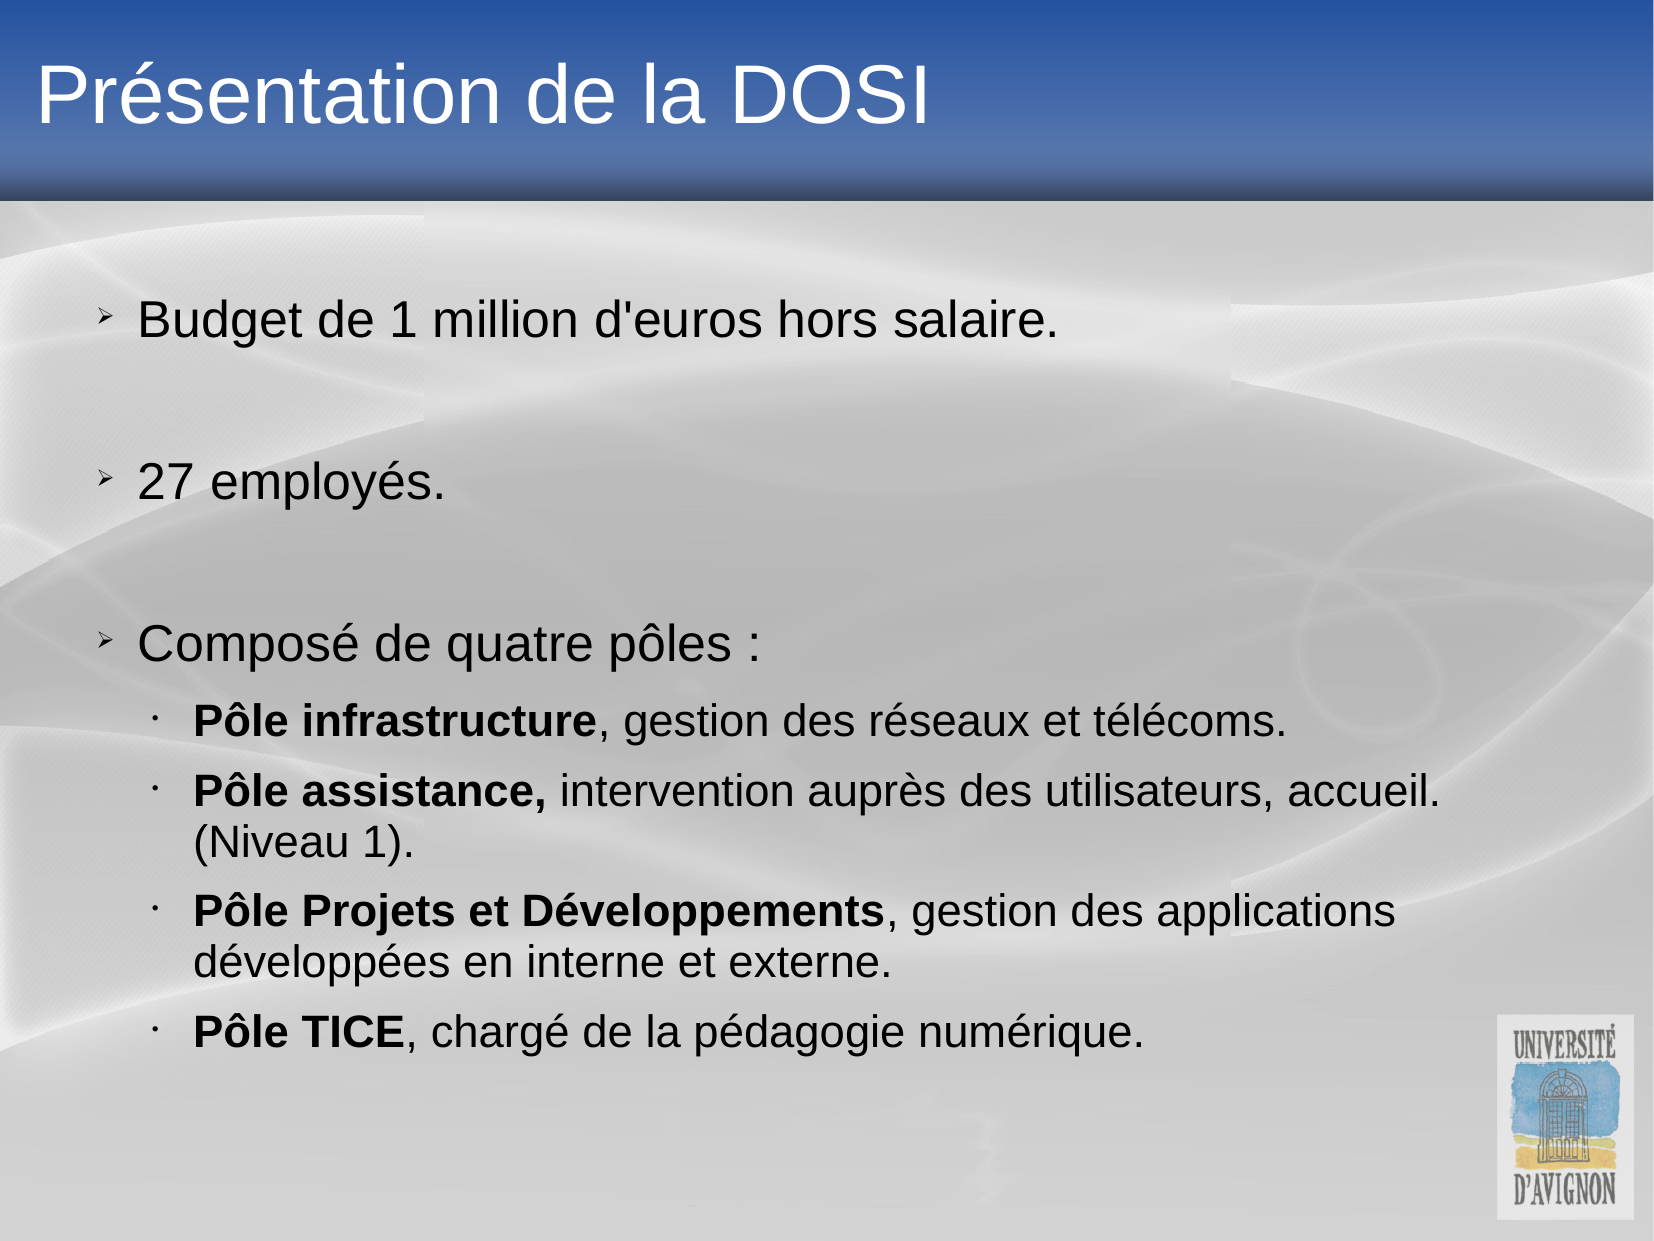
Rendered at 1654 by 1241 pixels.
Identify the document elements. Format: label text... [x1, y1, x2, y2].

title Présentation de la DOSI [35, 0, 1498, 213]
list Budget de 1 million d'euros hors salaire. 27 employés. Composé de quatre pôles : Pôle infrastructure, gestion des réseaux et télécoms. Pôle assistance, intervention auprès des utilisateurs, accueil. (Niveau 1). Pôle Projets et Développements, gestion des applications développées en interne et externe. Pôle TICE, chargé de la pédagogie numérique. [82, 290, 1571, 1109]
picture [0, 0, 1654, 1241]
